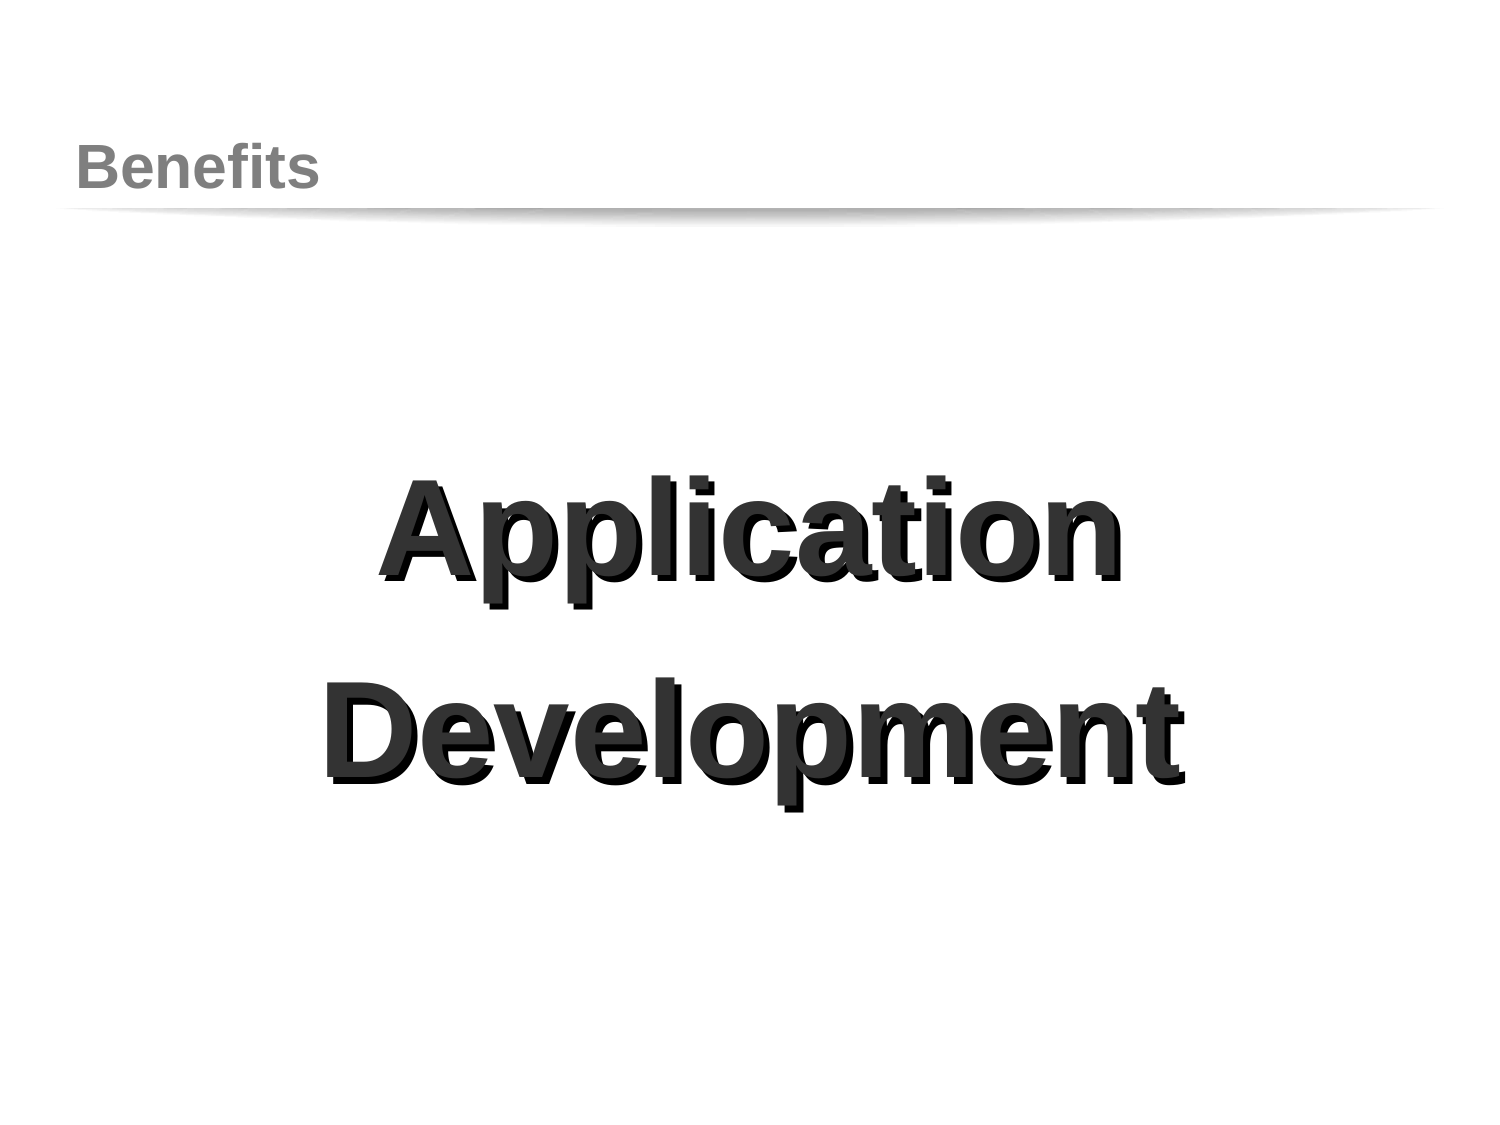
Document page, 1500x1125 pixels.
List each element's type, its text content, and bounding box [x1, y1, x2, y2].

text_box Application Development [75, 437, 1426, 809]
title Benefits [75, 71, 1426, 203]
